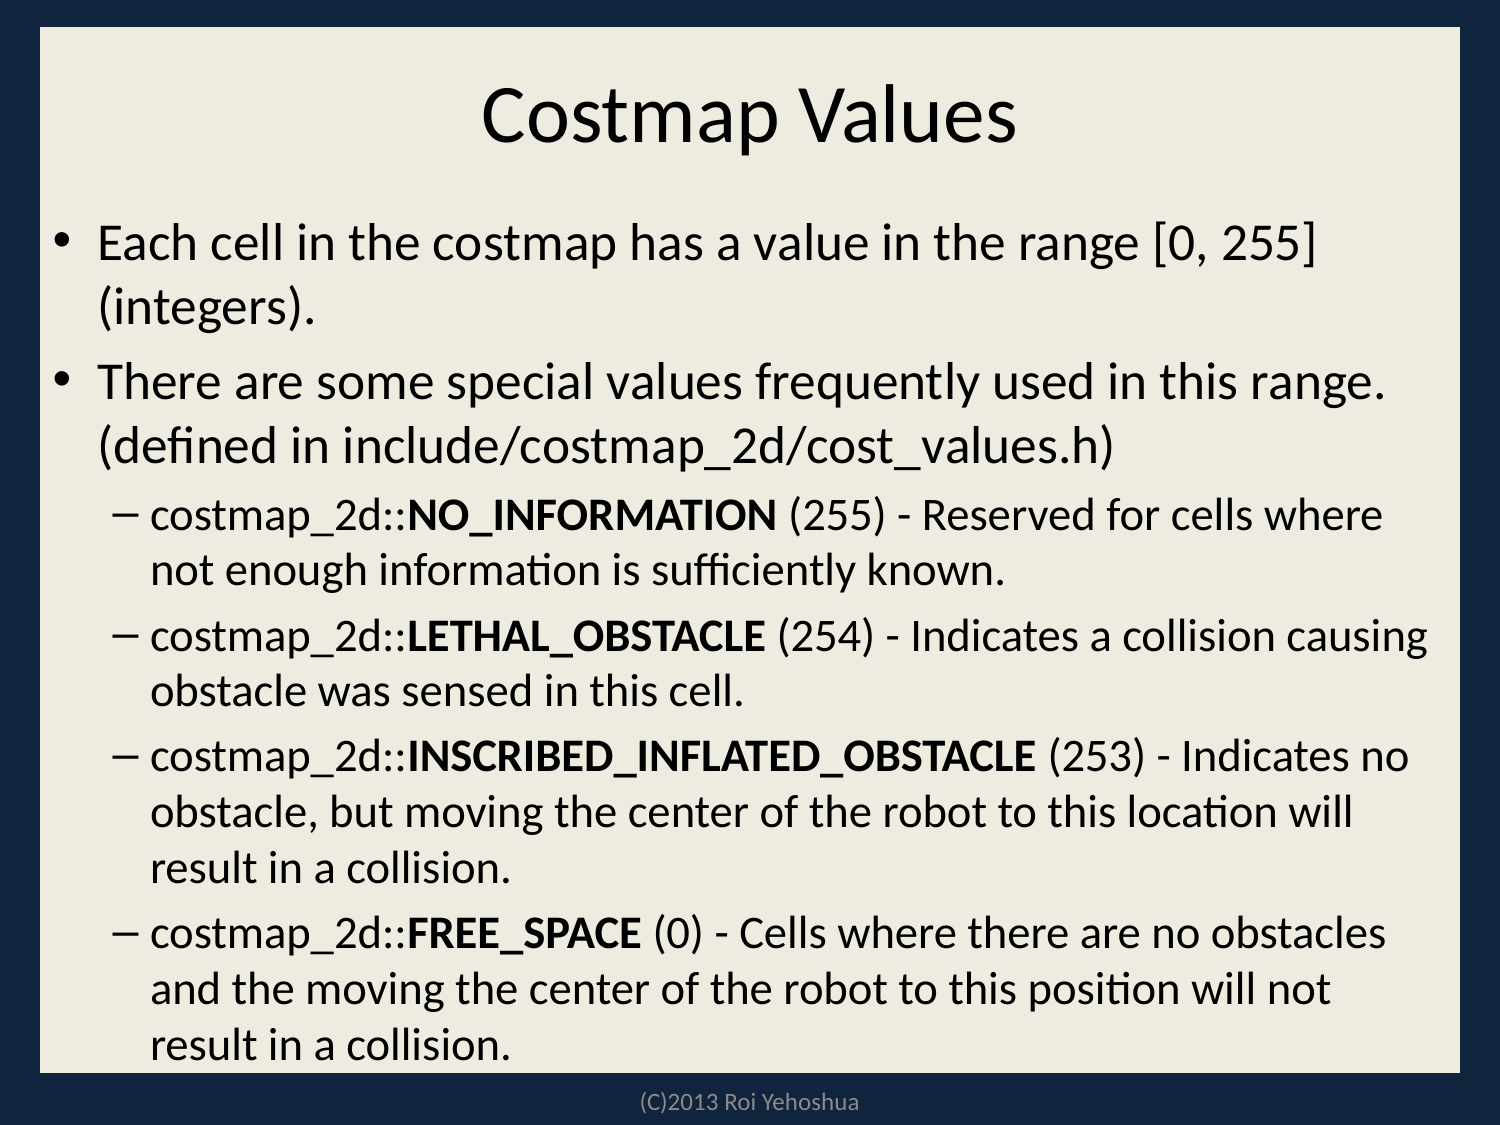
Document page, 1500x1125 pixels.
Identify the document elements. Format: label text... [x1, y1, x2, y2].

title Costmap Values [37, 31, 1463, 188]
footer (C)2013 Roi Yehoshua [512, 1074, 988, 1125]
list Each cell in the costmap has a value in the range [0, 255] (integers). There are some special values frequently used in this range. (defined in include/costmap_2d/cost_values.h) costmap_2d::NO_INFORMATION (255) - Reserved for cells where not enough information is sufficiently known. costmap_2d::LETHAL_OBSTACLE (254) - Indicates a collision causing obstacle was sensed in this cell. costmap_2d::INSCRIBED_INFLATED_OBSTACLE (253) - Indicates no obstacle, but moving the center of the robot to this location will result in a collision. costmap_2d::FREE_SPACE (0) - Cells where there are no obstacles and the moving the center of the robot to this position will not result in a collision. [37, 200, 1463, 1080]
